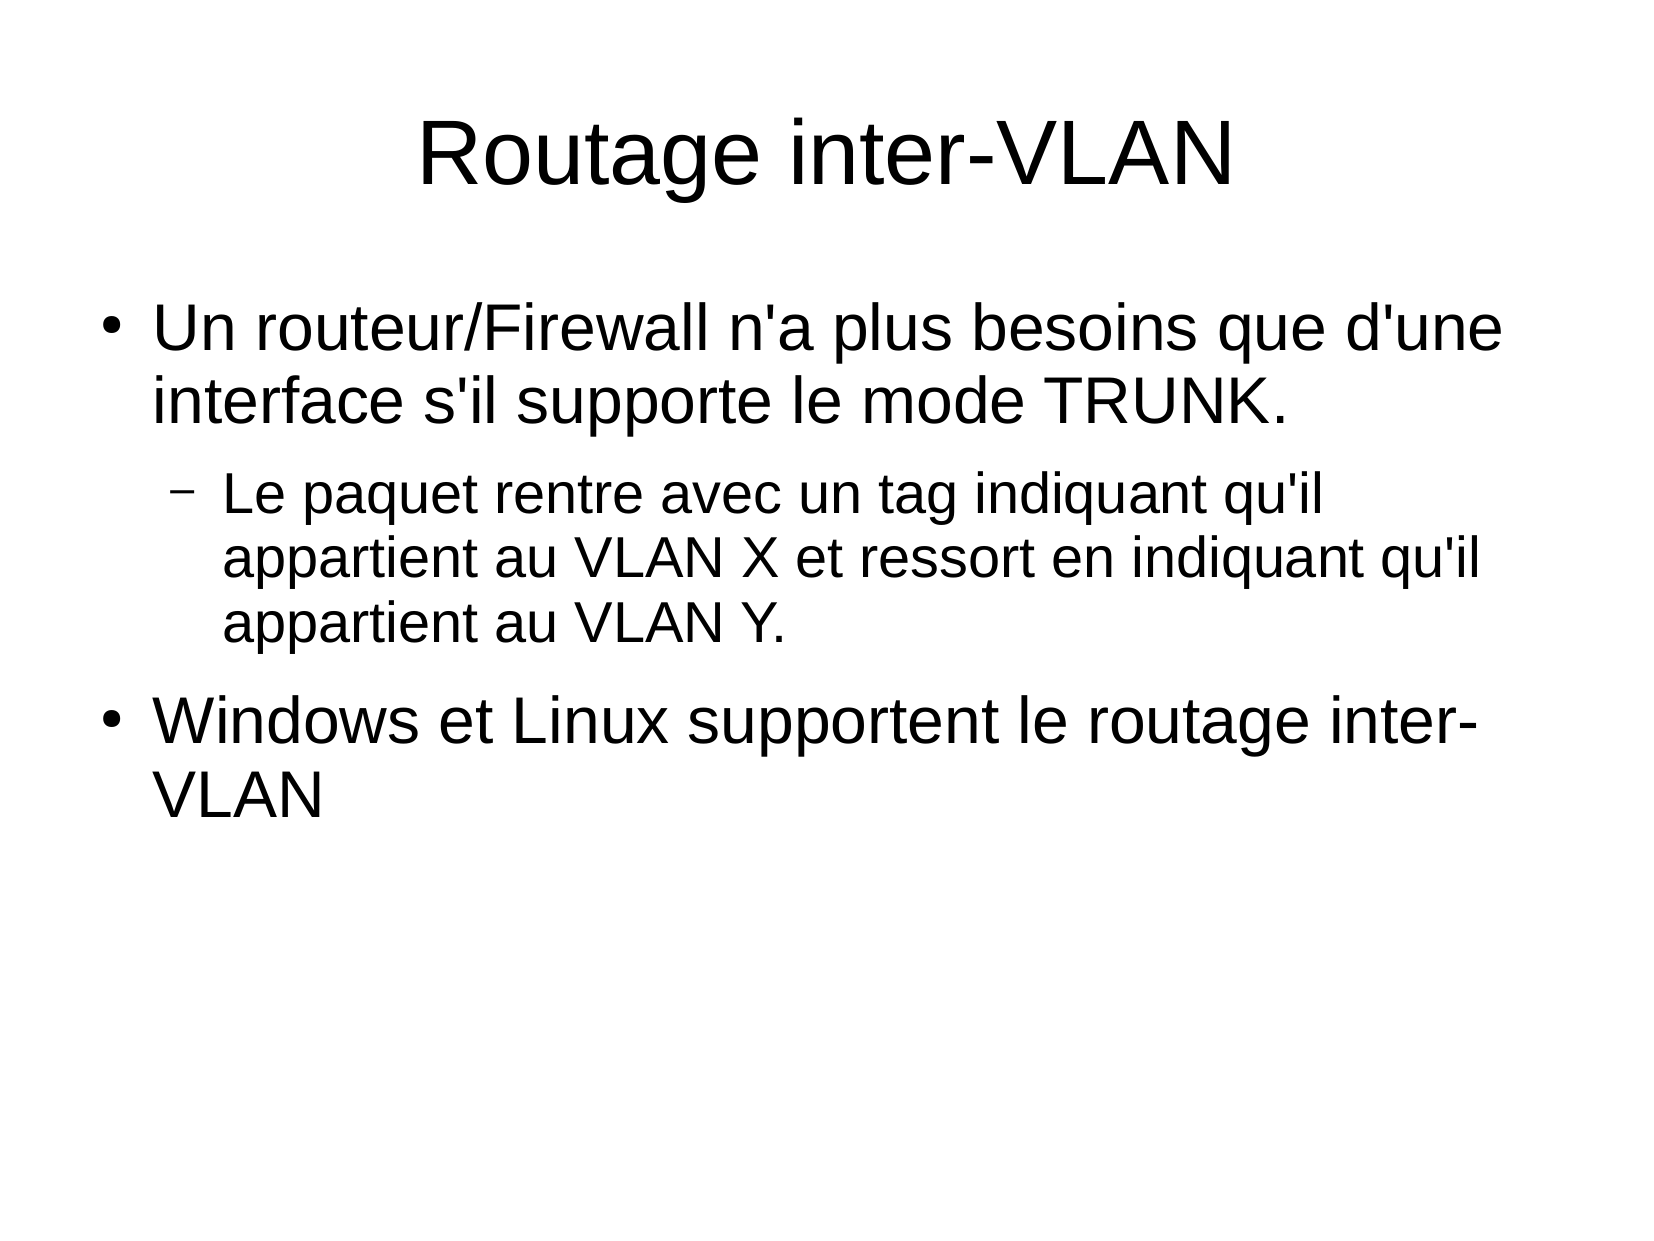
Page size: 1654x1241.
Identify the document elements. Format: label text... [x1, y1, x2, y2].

title Routage inter-VLAN [82, 49, 1571, 257]
list Un routeur/Firewall n'a plus besoins que d'une interface s'il supporte le mode TRUNK. Le paquet rentre avec un tag indiquant qu'il appartient au VLAN X et ressort en indiquant qu'il appartient au VLAN Y. Windows et Linux supportent le routage inter-VLAN [82, 290, 1571, 836]
